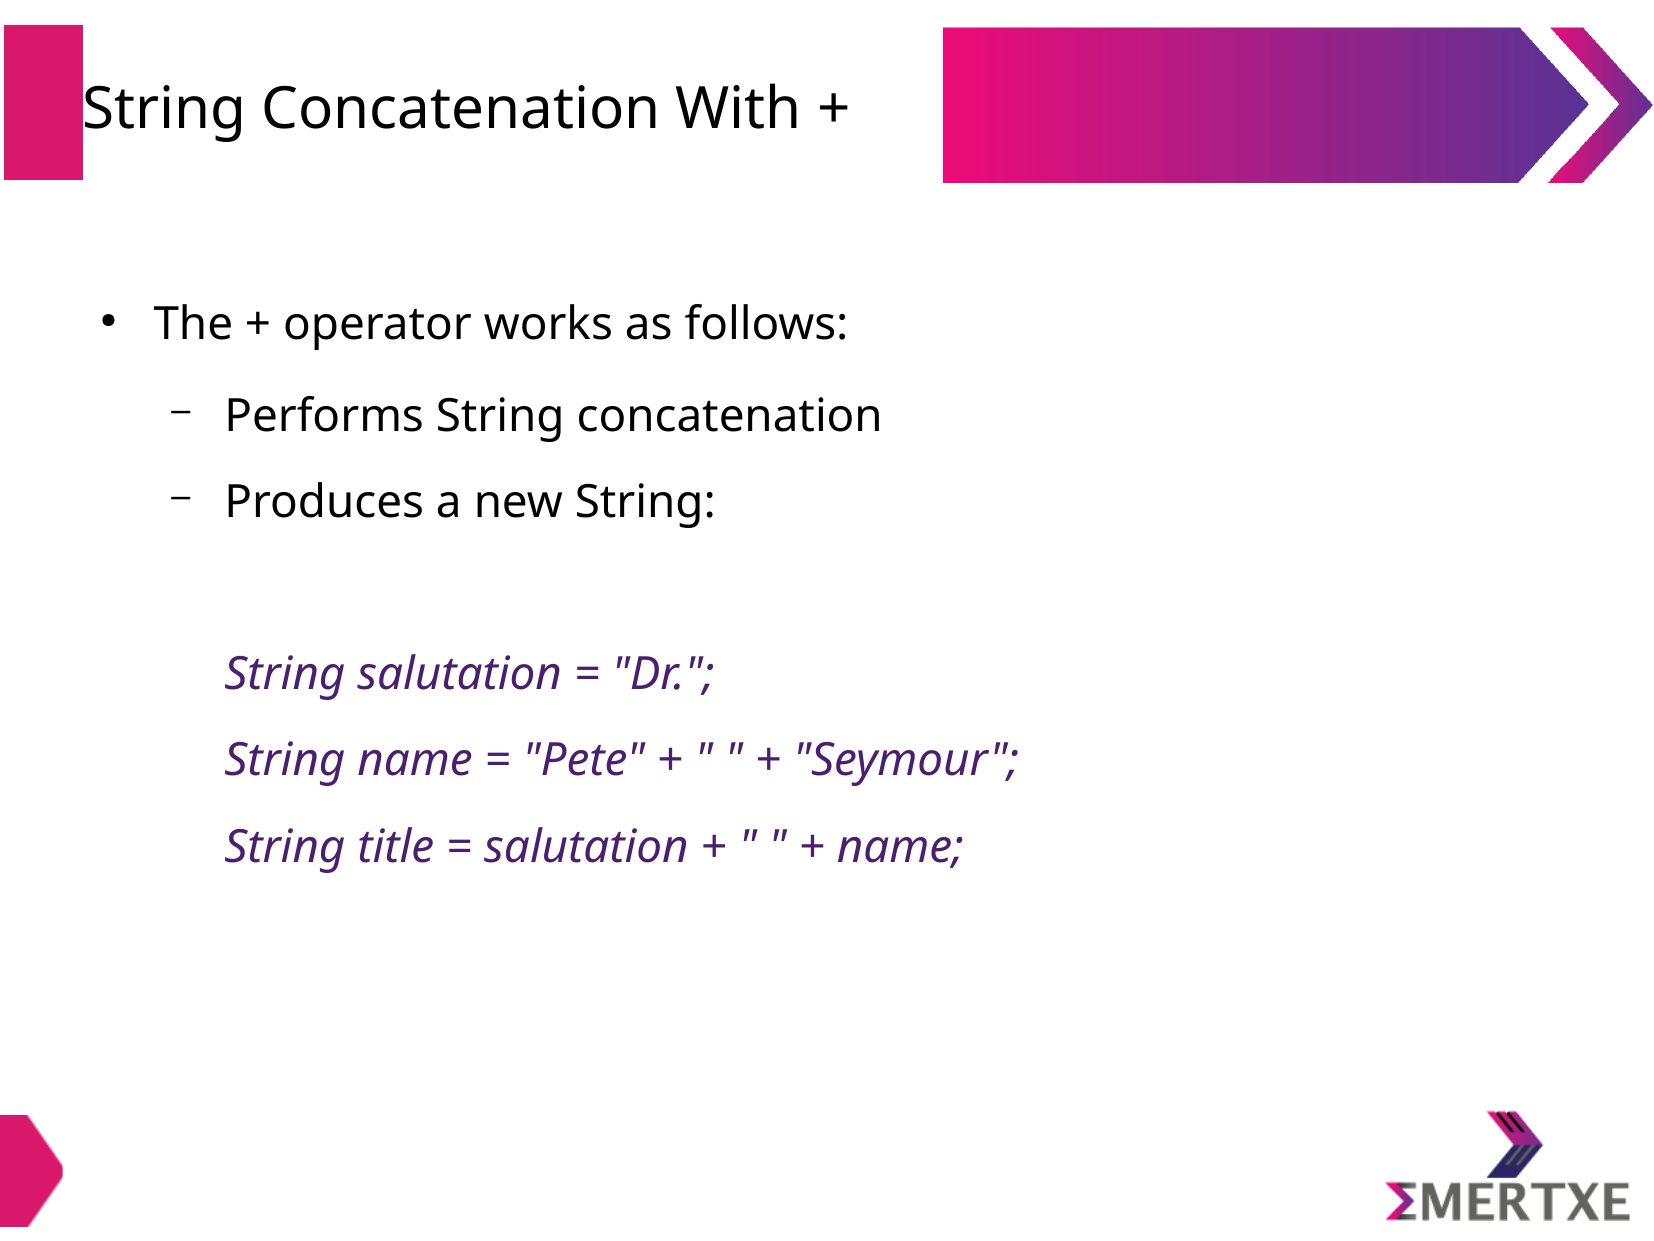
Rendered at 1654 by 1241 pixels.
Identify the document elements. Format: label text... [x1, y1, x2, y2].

picture [1571, 27, 1653, 183]
list The + operator works as follows: Performs String concatenation Produces a new String: String salutation = "Dr."; String name = "Pete" + " " + "Seymour"; String title = salutation + " " + name; [82, 290, 1571, 1010]
picture [1385, 1107, 1631, 1221]
title String Concatenation With + [82, 2, 1571, 210]
